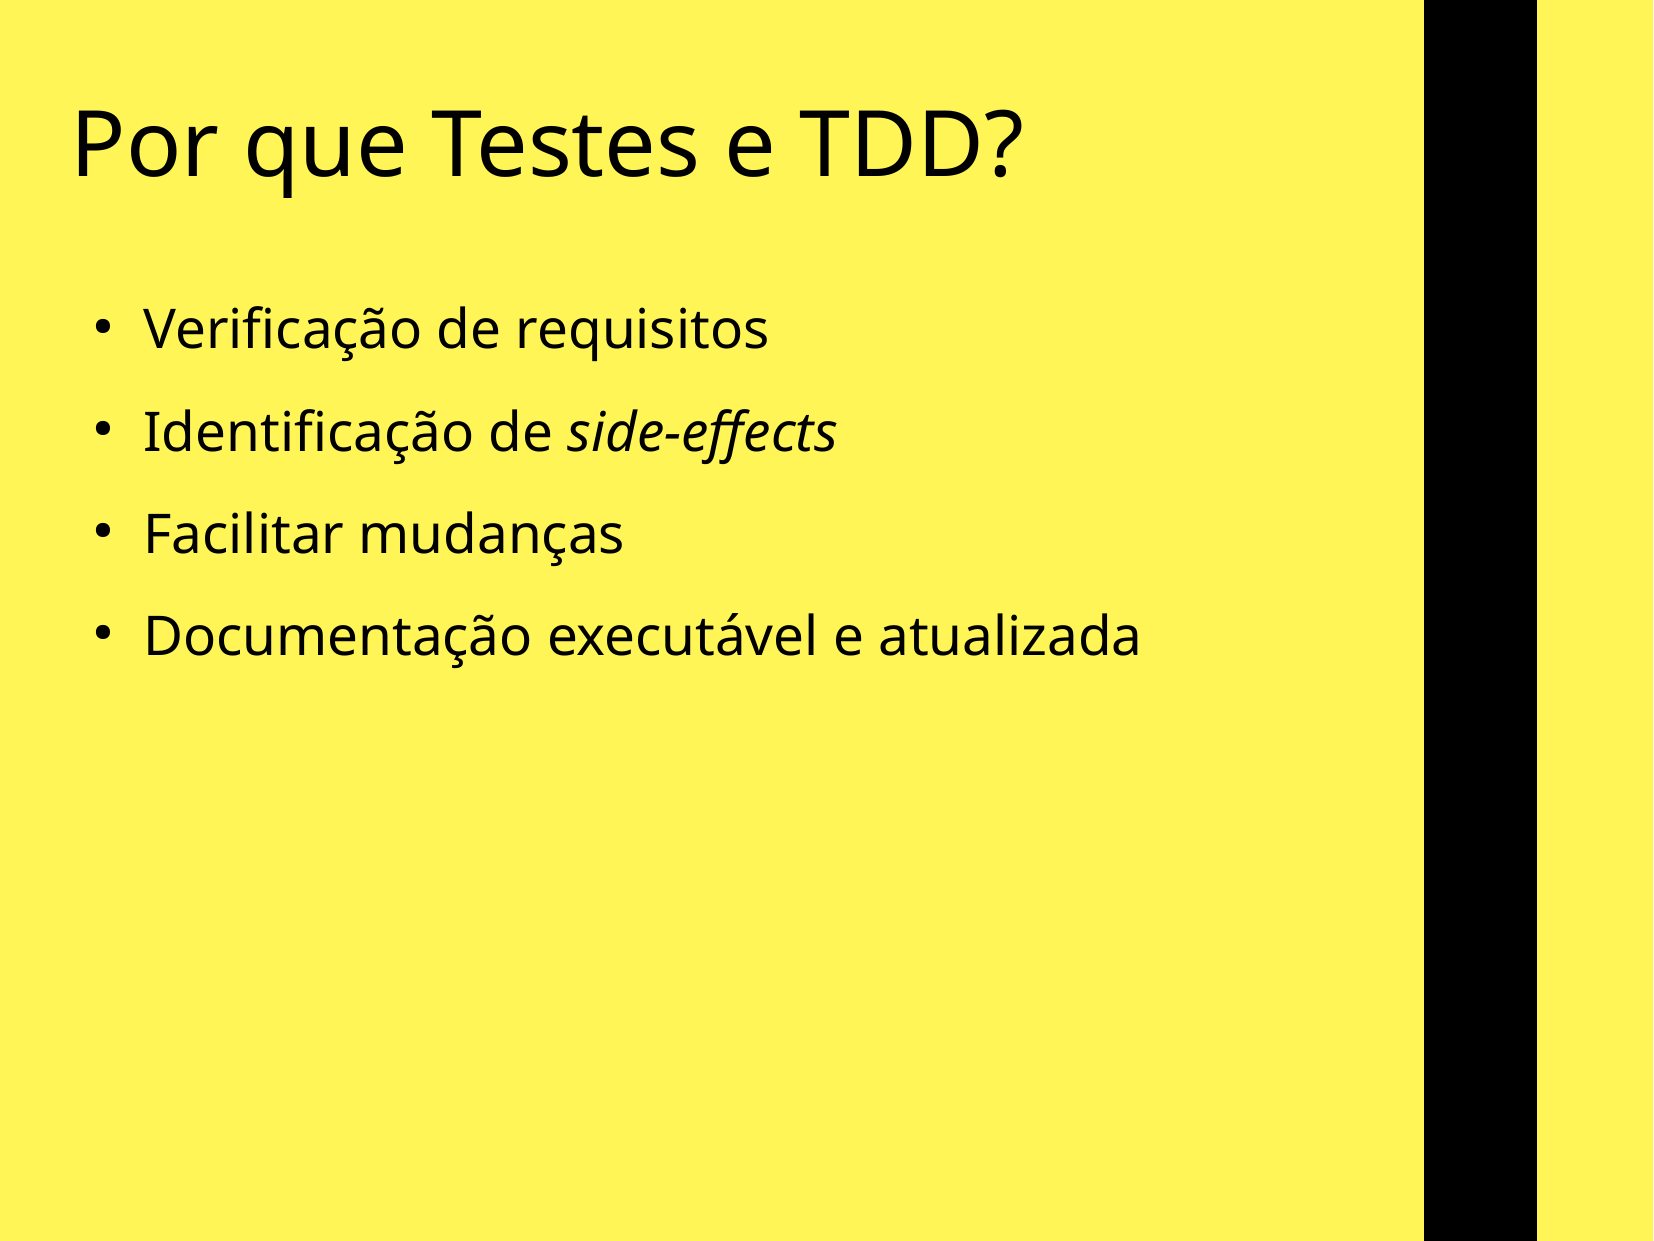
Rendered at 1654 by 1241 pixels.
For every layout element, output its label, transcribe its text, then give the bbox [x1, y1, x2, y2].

list Verificação de requisitos Identificação de side-effects Facilitar mudanças Documentação executável e atualizada [76, 290, 1388, 676]
picture [1537, 0, 1654, 1241]
title Por que Testes e TDD? [70, 37, 1388, 245]
picture [0, 0, 1424, 1241]
